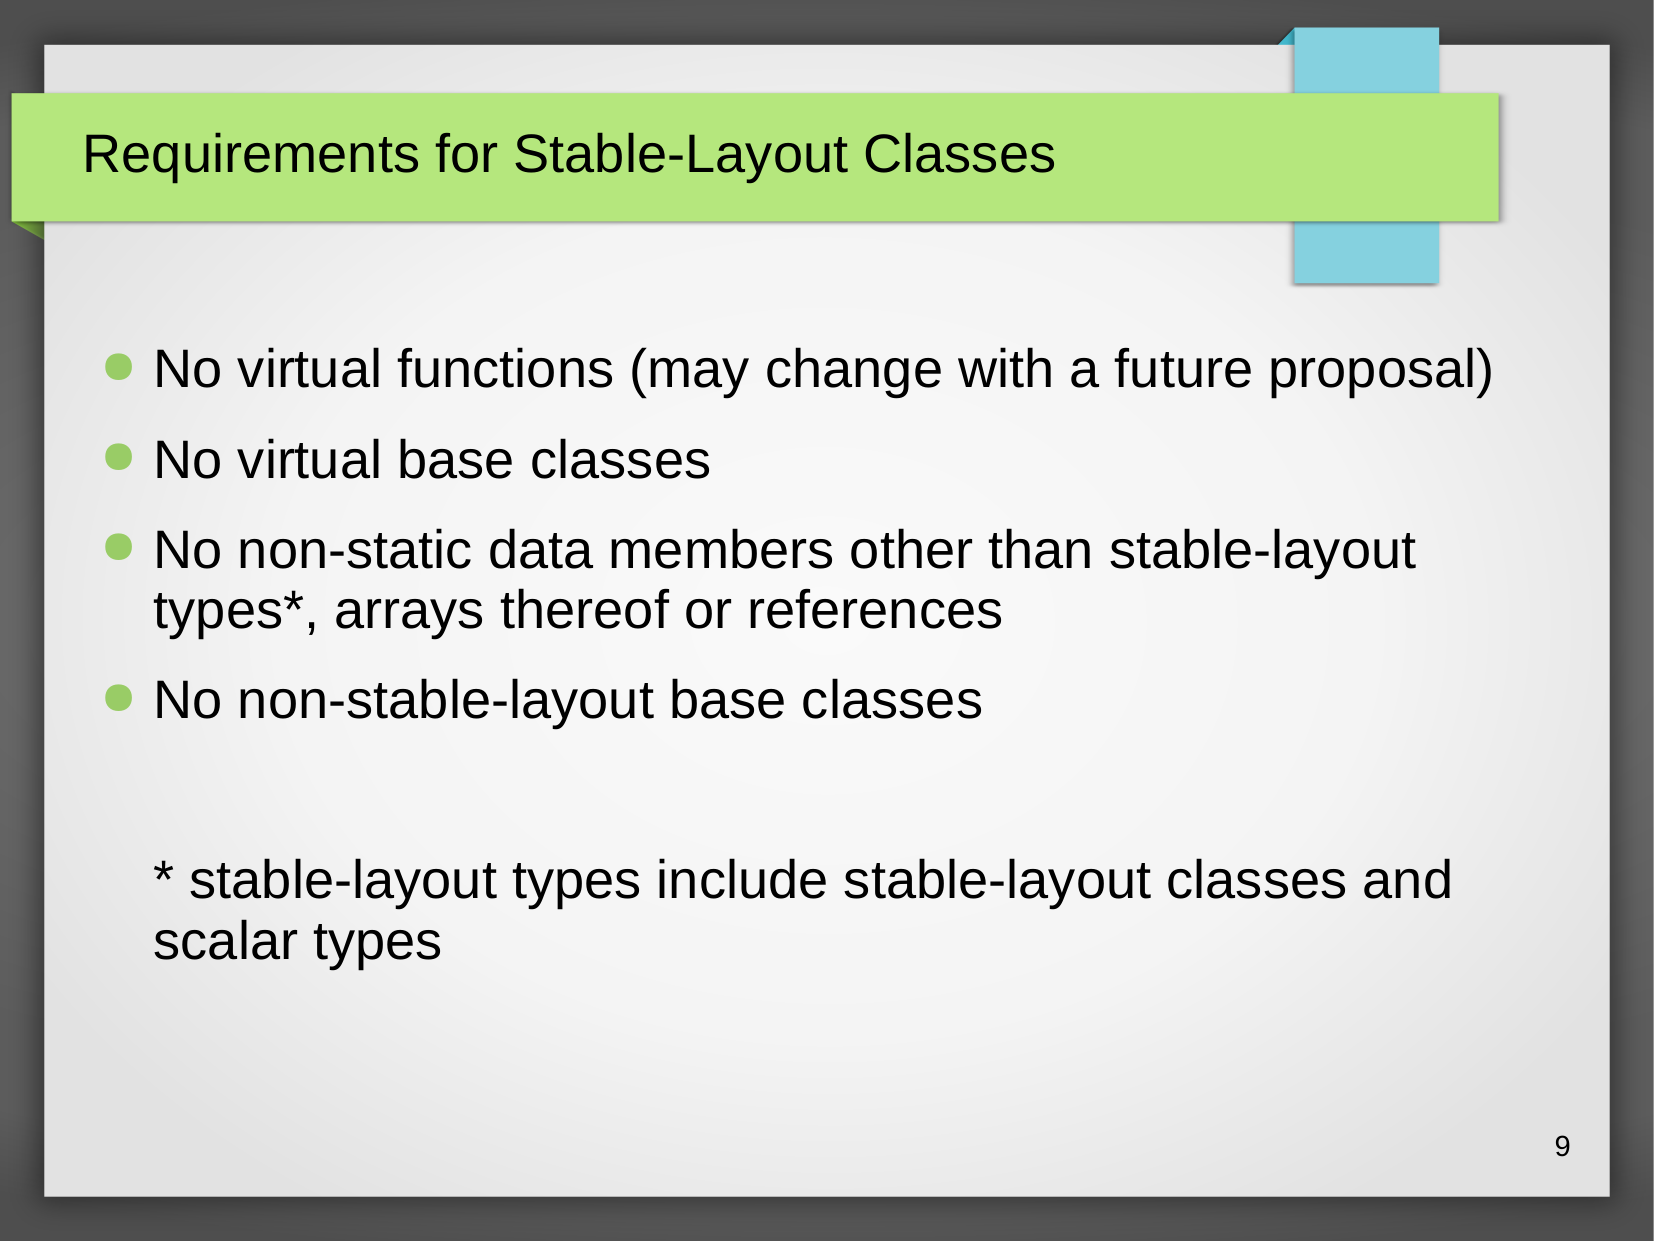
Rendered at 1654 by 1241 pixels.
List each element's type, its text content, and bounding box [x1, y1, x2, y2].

title Requirements for Stable-Layout Classes [82, 94, 1264, 213]
list No virtual functions (may change with a future proposal) No virtual base classes No non-static data members other than stable-layout types*, arrays thereof or references No non-stable-layout base classes * stable-layout types include stable-layout classes and scalar types [82, 295, 1571, 1015]
picture [0, 0, 1654, 1241]
